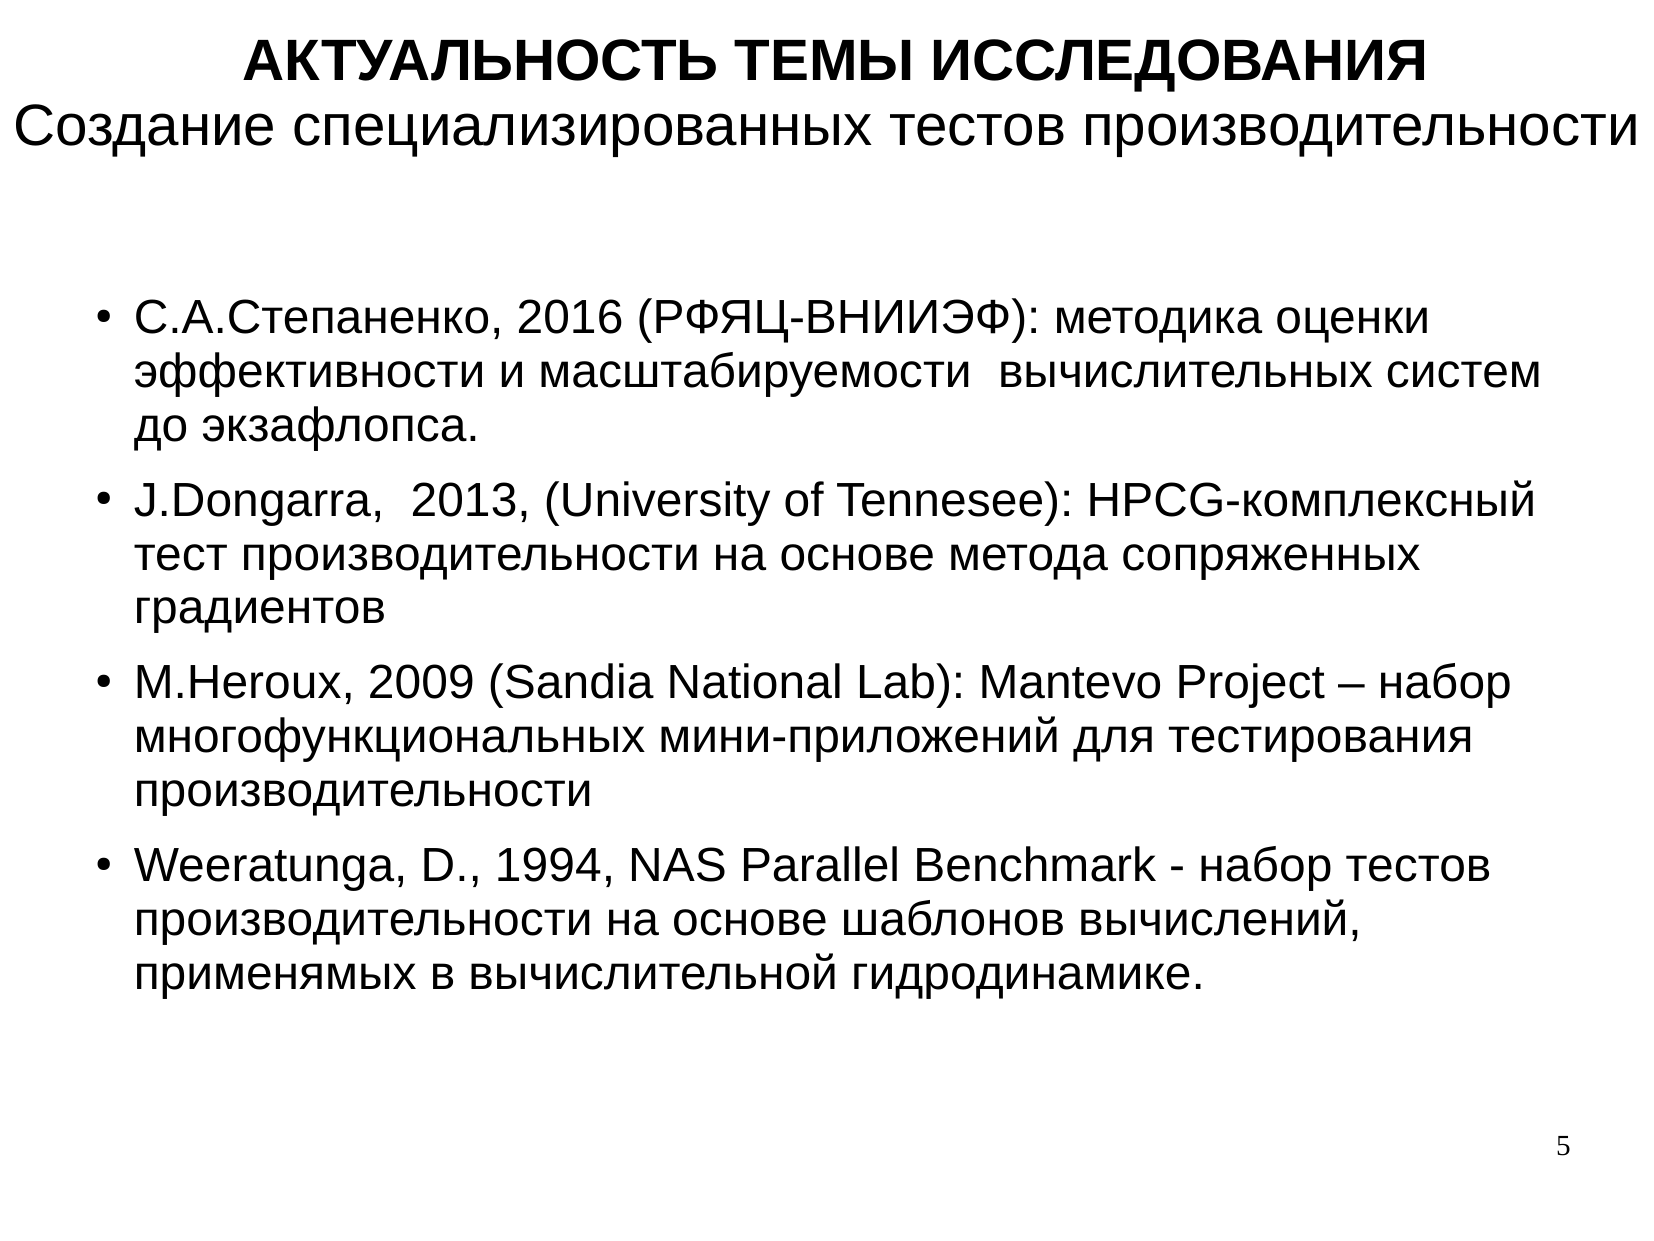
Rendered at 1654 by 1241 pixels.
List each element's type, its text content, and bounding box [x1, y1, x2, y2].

list С.А.Степаненко, 2016 (РФЯЦ-ВНИИЭФ): методика оценки эффективности и масштабируемости вычислительных систем до экзафлопса. J.Dongarra, 2013, (University of Tennesee): HPCG-комплексный тест производительности на основе метода сопряженных градиентов M.Heroux, 2009 (Sandia National Lab): Mantevo Project – набор многофункциональных мини-приложений для тестирования производительности Weeratunga, D., 1994, NAS Parallel Benchmark - набор тестов производительности на основе шаблонов вычислений, применямых в вычислительной гидродинамике. [82, 290, 1571, 1010]
text_box АКТУАЛЬНОСТЬ ТЕМЫ ИССЛЕДОВАНИЯ Создание специализированных тестов производительности [0, 0, 1654, 196]
